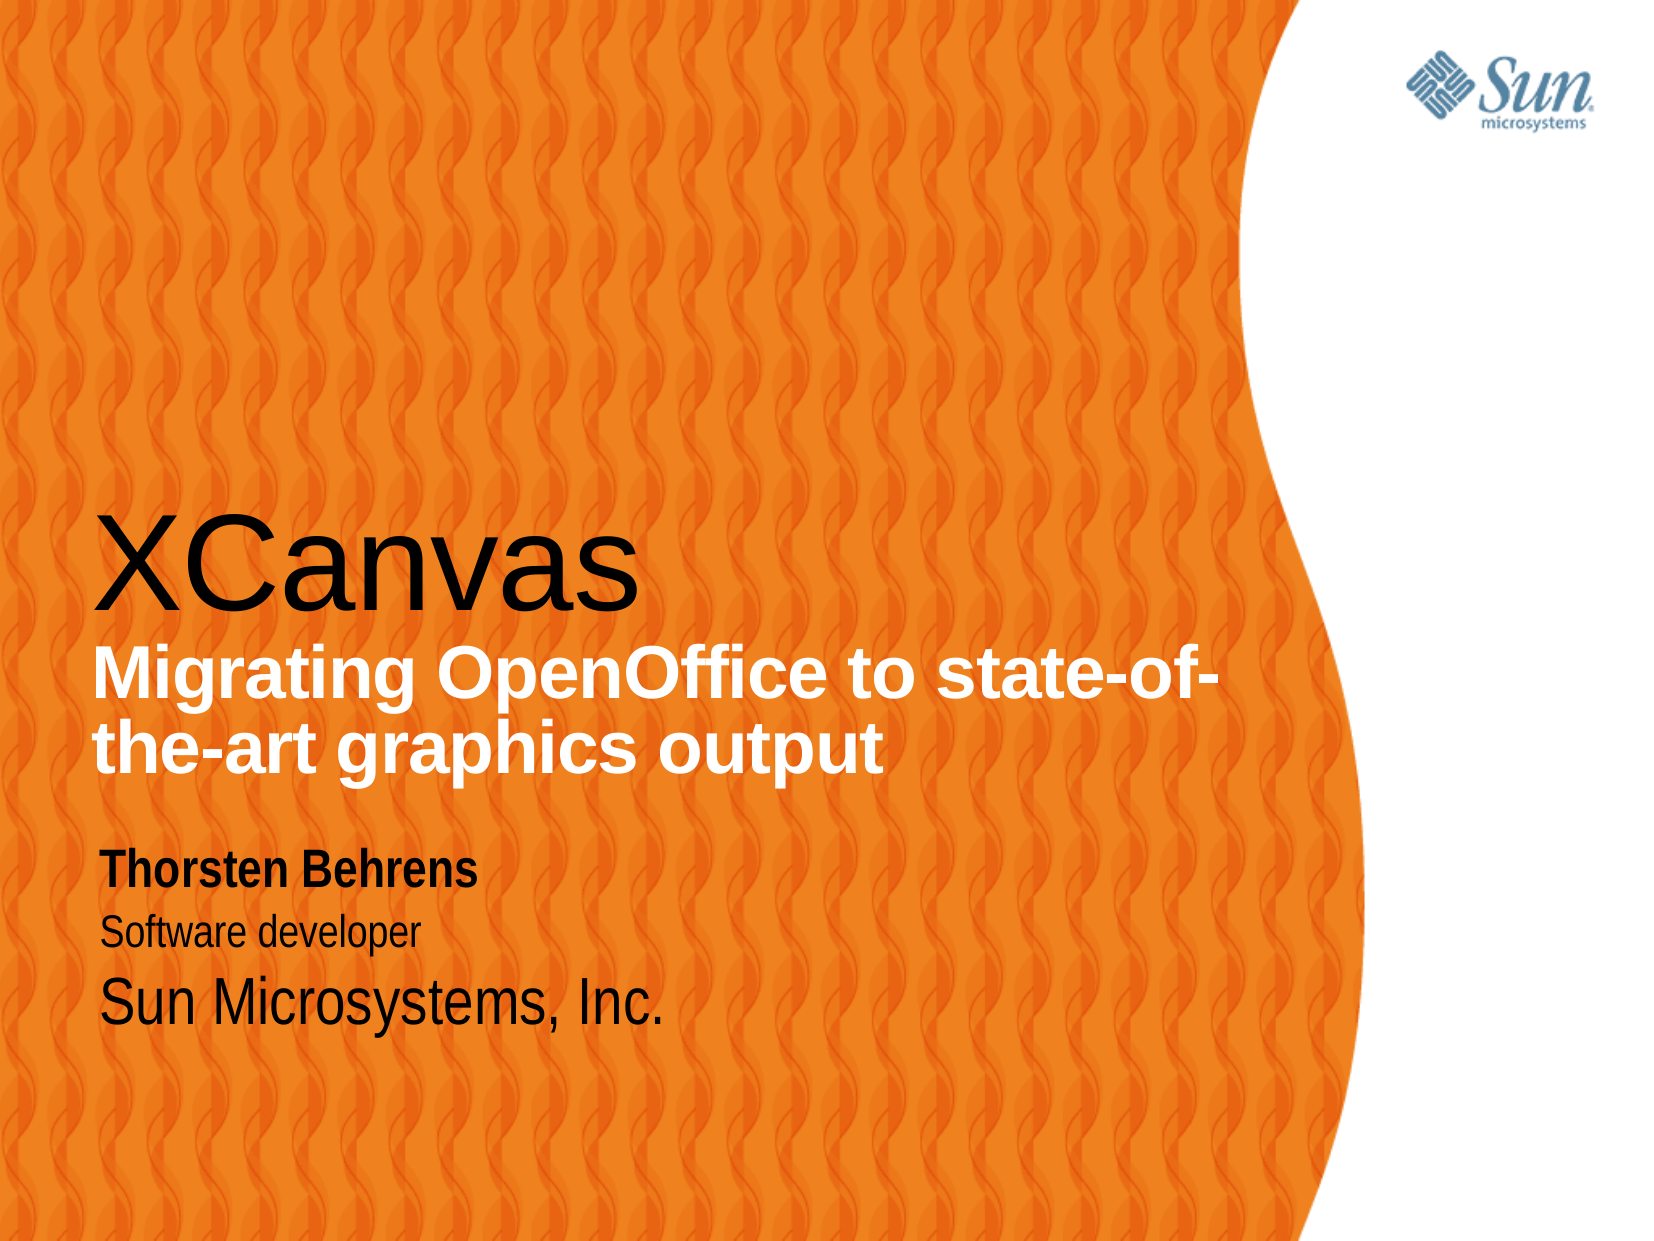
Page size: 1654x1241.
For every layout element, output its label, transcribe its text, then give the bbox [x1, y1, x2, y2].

picture [0, 0, 1654, 1241]
title XCanvas Migrating OpenOffice to state-of-the-art graphics output [91, 444, 1244, 790]
list Thorsten Behrens Software developer Sun Microsystems, Inc. [99, 844, 1191, 1088]
